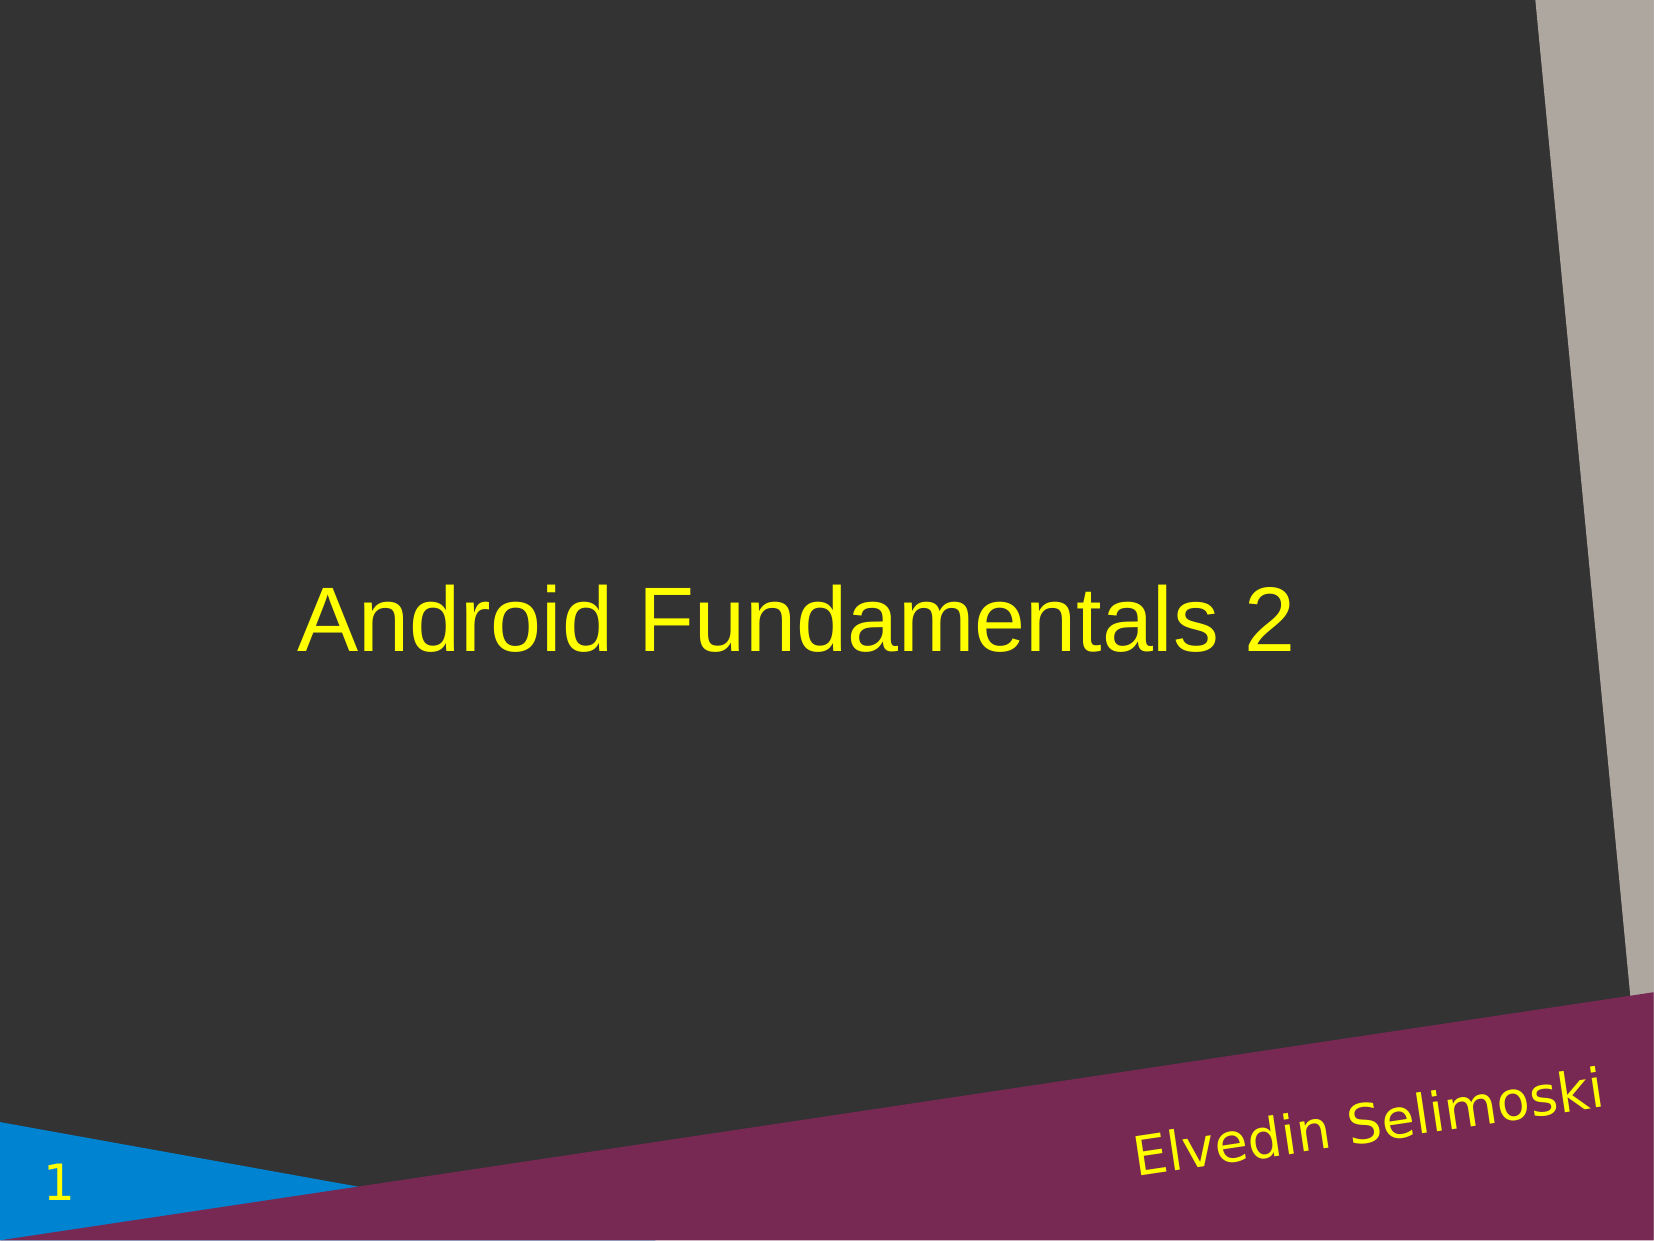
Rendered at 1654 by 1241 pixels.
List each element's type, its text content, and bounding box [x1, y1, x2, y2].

title Android Fundamentals 2 [53, 407, 1542, 833]
text_box Elvedin Selimoski [1052, 1015, 1629, 1239]
